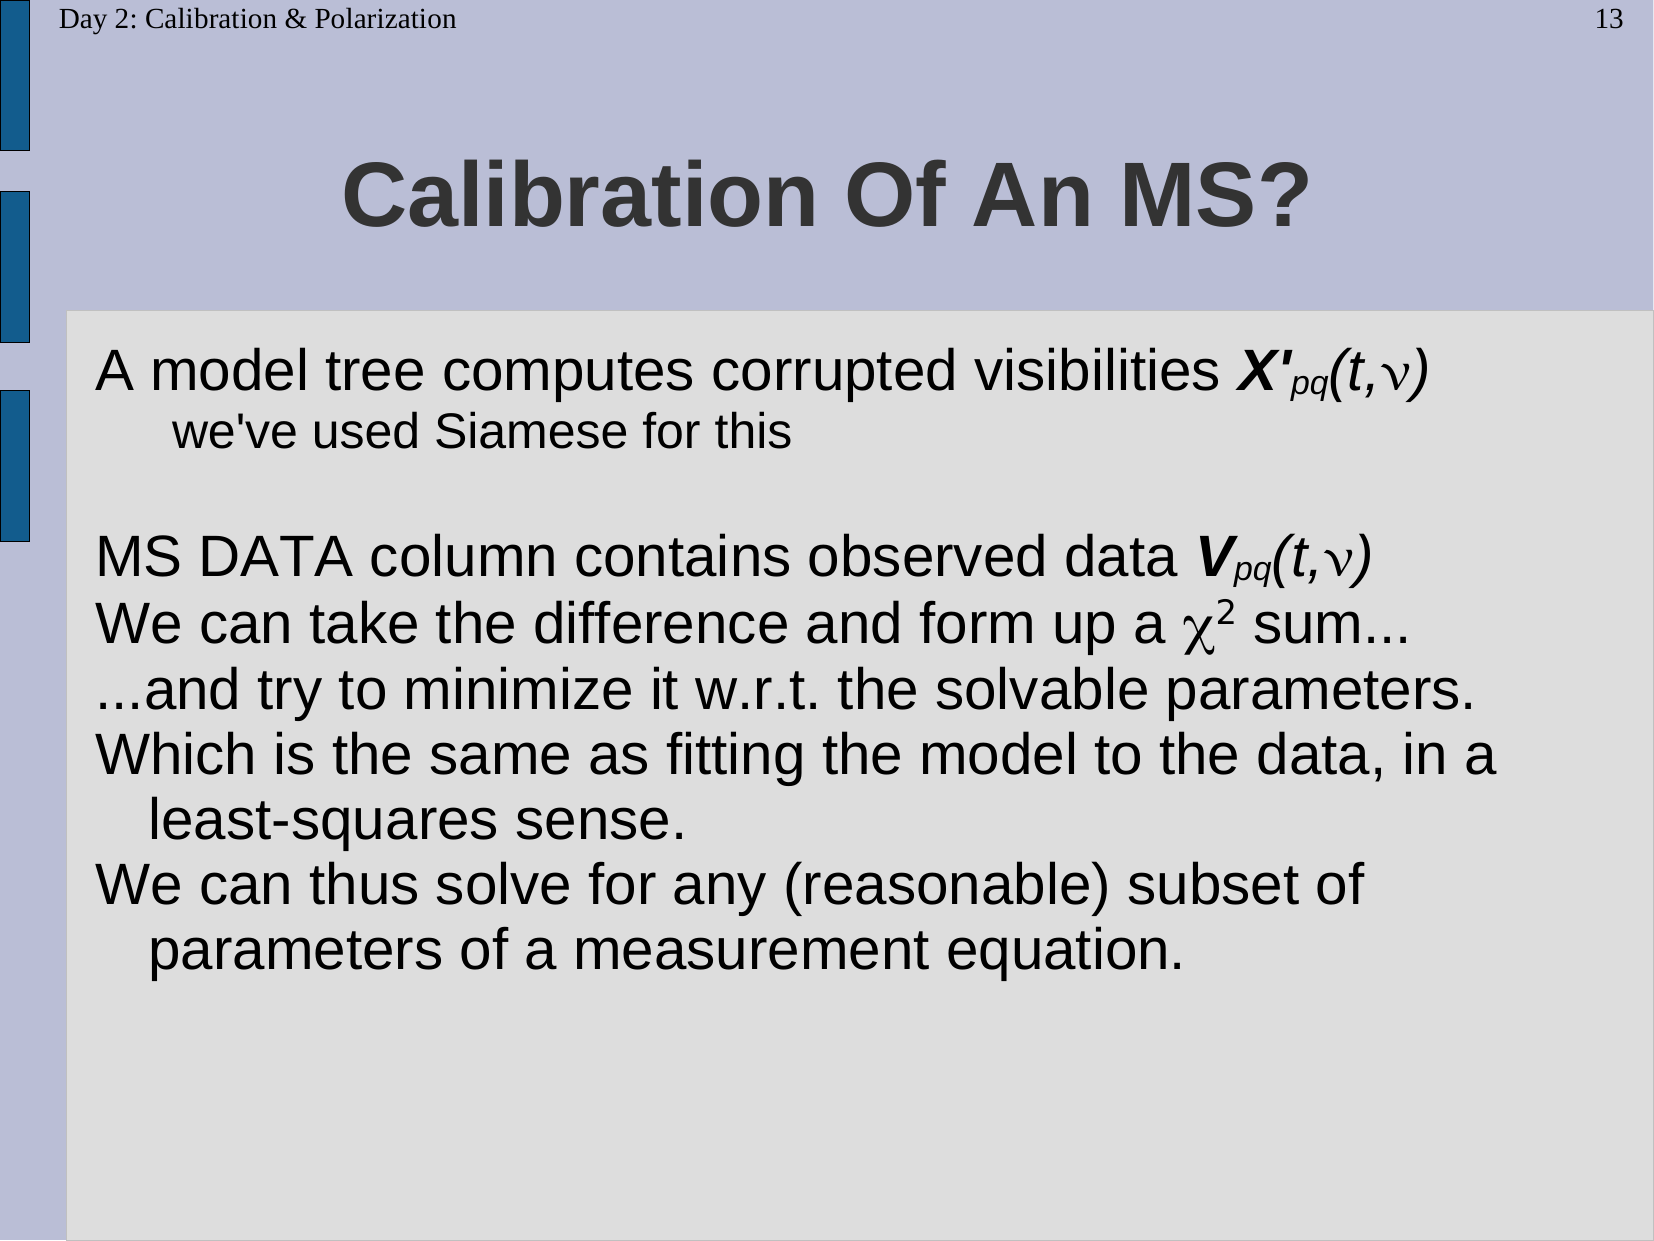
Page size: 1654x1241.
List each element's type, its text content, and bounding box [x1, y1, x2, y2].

title Calibration Of An MS? [121, 91, 1534, 299]
list A model tree computes corrupted visibilities X'pq(t,) we've used Siamese for this MS DATA column contains observed data Vpq(t,) We can take the difference and form up a 2 sum... ...and try to minimize it w.r.t. the solvable parameters. Which is the same as fitting the model to the data, in a least-squares sense. We can thus solve for any (reasonable) subset of parameters of a measurement equation. [77, 337, 1595, 1120]
